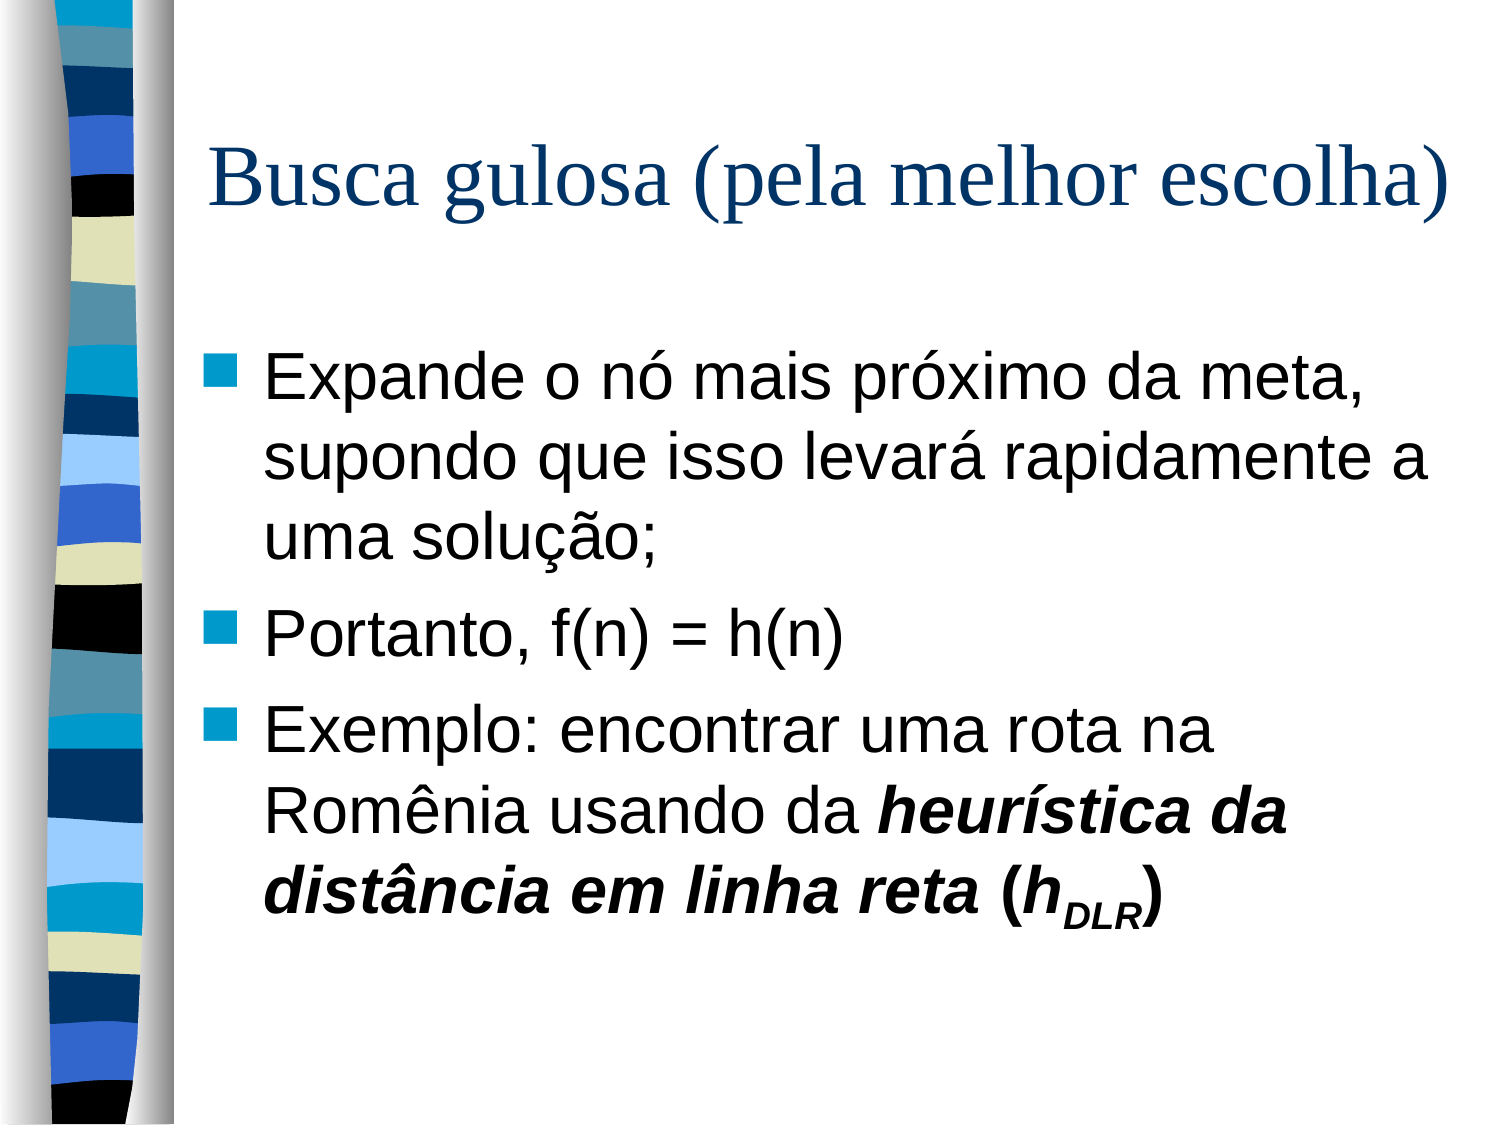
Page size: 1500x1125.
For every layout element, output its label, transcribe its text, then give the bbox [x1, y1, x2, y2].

title Busca gulosa (pela melhor escolha) [192, 74, 1468, 263]
list Expande o nó mais próximo da meta, supondo que isso levará rapidamente a uma solução; Portanto, f(n) = h(n) Exemplo: encontrar uma rota na Romênia usando da heurística da distância em linha reta (hDLR) [192, 324, 1468, 1000]
